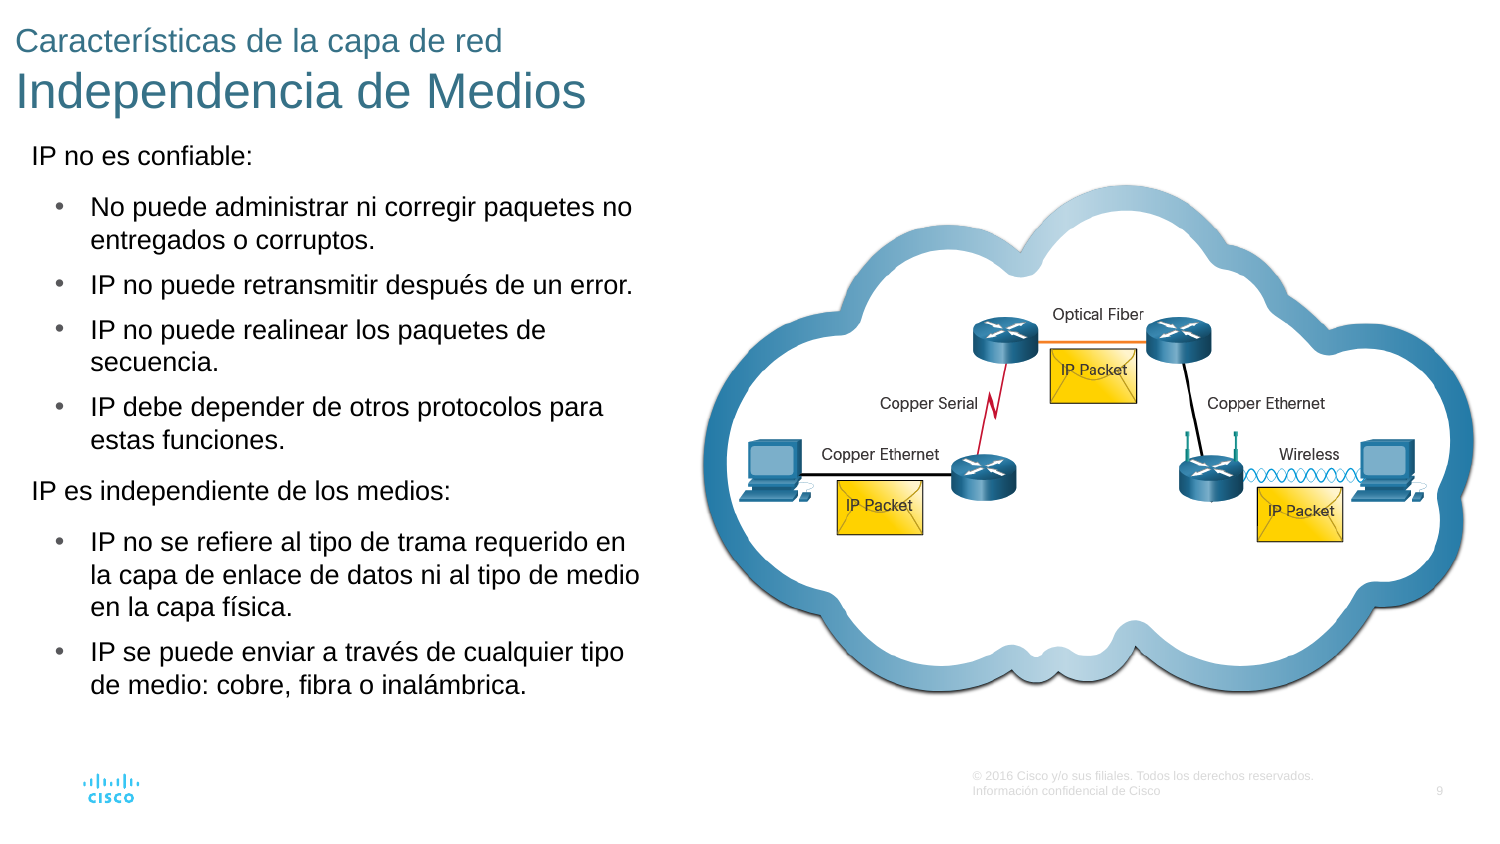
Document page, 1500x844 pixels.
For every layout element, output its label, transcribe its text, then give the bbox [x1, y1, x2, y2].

picture [699, 181, 1484, 703]
title Características de la capa de red Independencia de Medios [0, 6, 1500, 131]
list IP no es confiable: No puede administrar ni corregir paquetes no entregados o corruptos. IP no puede retransmitir después de un error. IP no puede realinear los paquetes de secuencia. IP debe depender de otros protocolos para estas funciones. IP es independiente de los medios: IP no se refiere al tipo de trama requerido en la capa de enlace de datos ni al tipo de medio en la capa física. IP se puede enviar a través de cualquier tipo de medio: cobre, fibra o inalámbrica. [16, 131, 678, 763]
